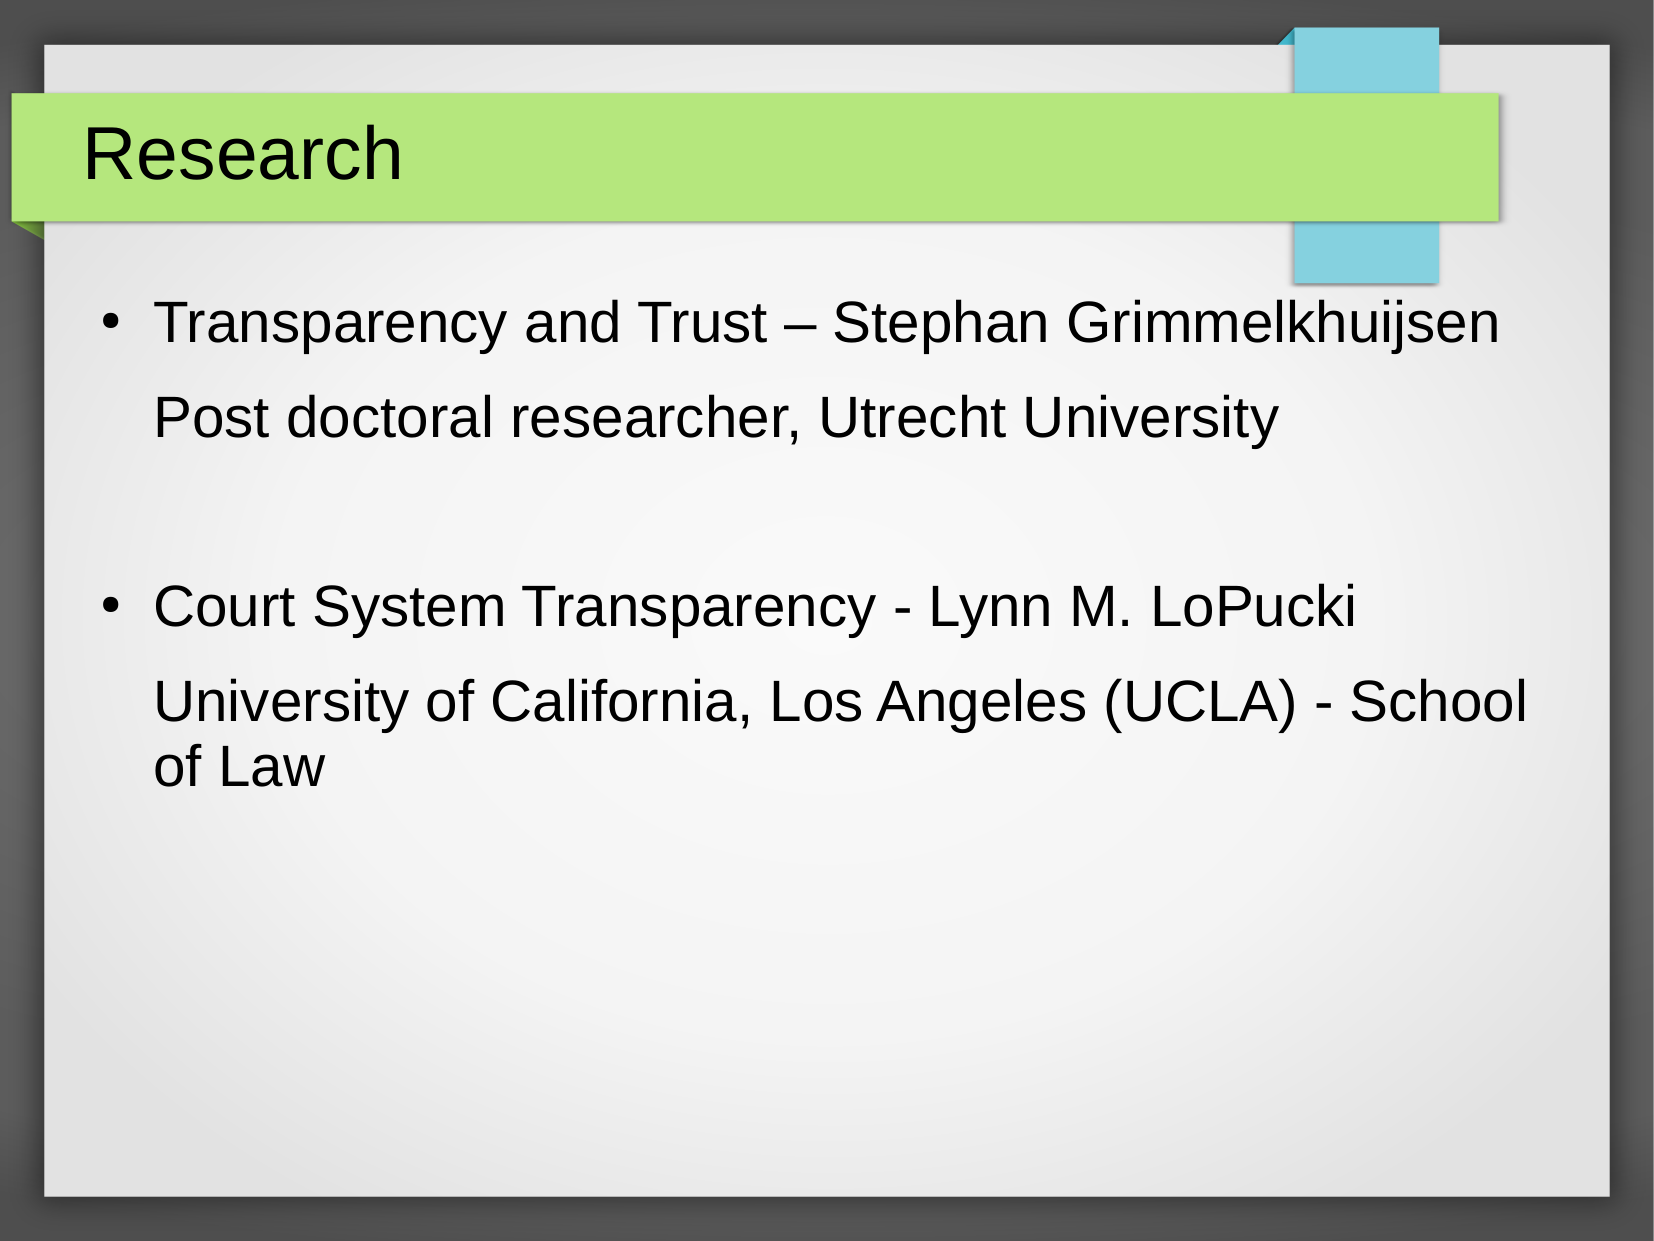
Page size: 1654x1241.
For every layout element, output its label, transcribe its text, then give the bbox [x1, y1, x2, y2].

picture [0, 0, 1654, 1241]
list Transparency and Trust – Stephan Grimmelkhuijsen Post doctoral researcher, Utrecht University Court System Transparency - Lynn M. LoPucki University of California, Los Angeles (UCLA) - School of Law [82, 290, 1571, 1010]
title Research [82, 94, 1264, 213]
